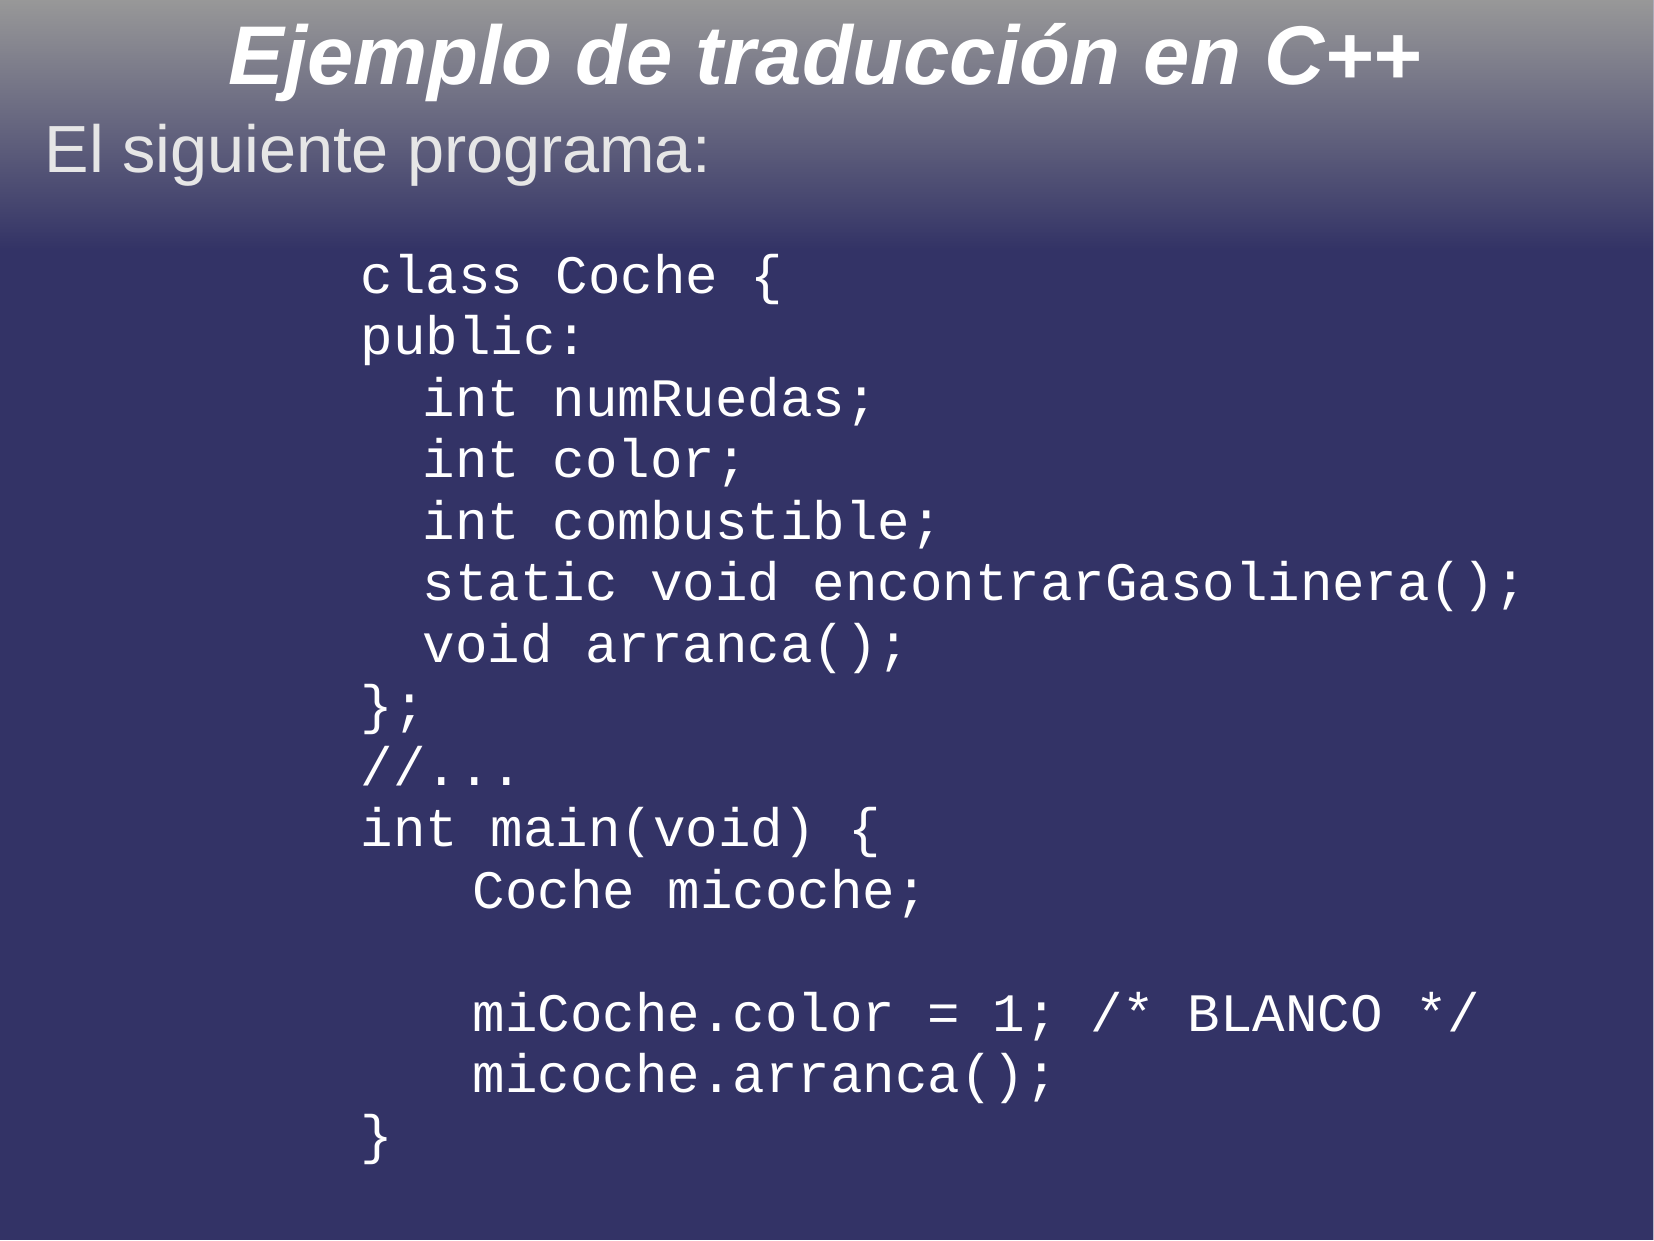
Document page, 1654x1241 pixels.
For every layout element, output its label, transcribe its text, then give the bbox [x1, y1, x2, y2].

title Ejemplo de traducción en C++ [119, 0, 1532, 111]
list El siguiente programa: class Coche { public: int numRuedas; int color; int combustible; static void encontrarGasolinera(); void arranca(); }; //... int main(void) { Coche micoche; miCoche.color = 1; /* BLANCO */ micoche.arranca(); } [32, 111, 1654, 1186]
